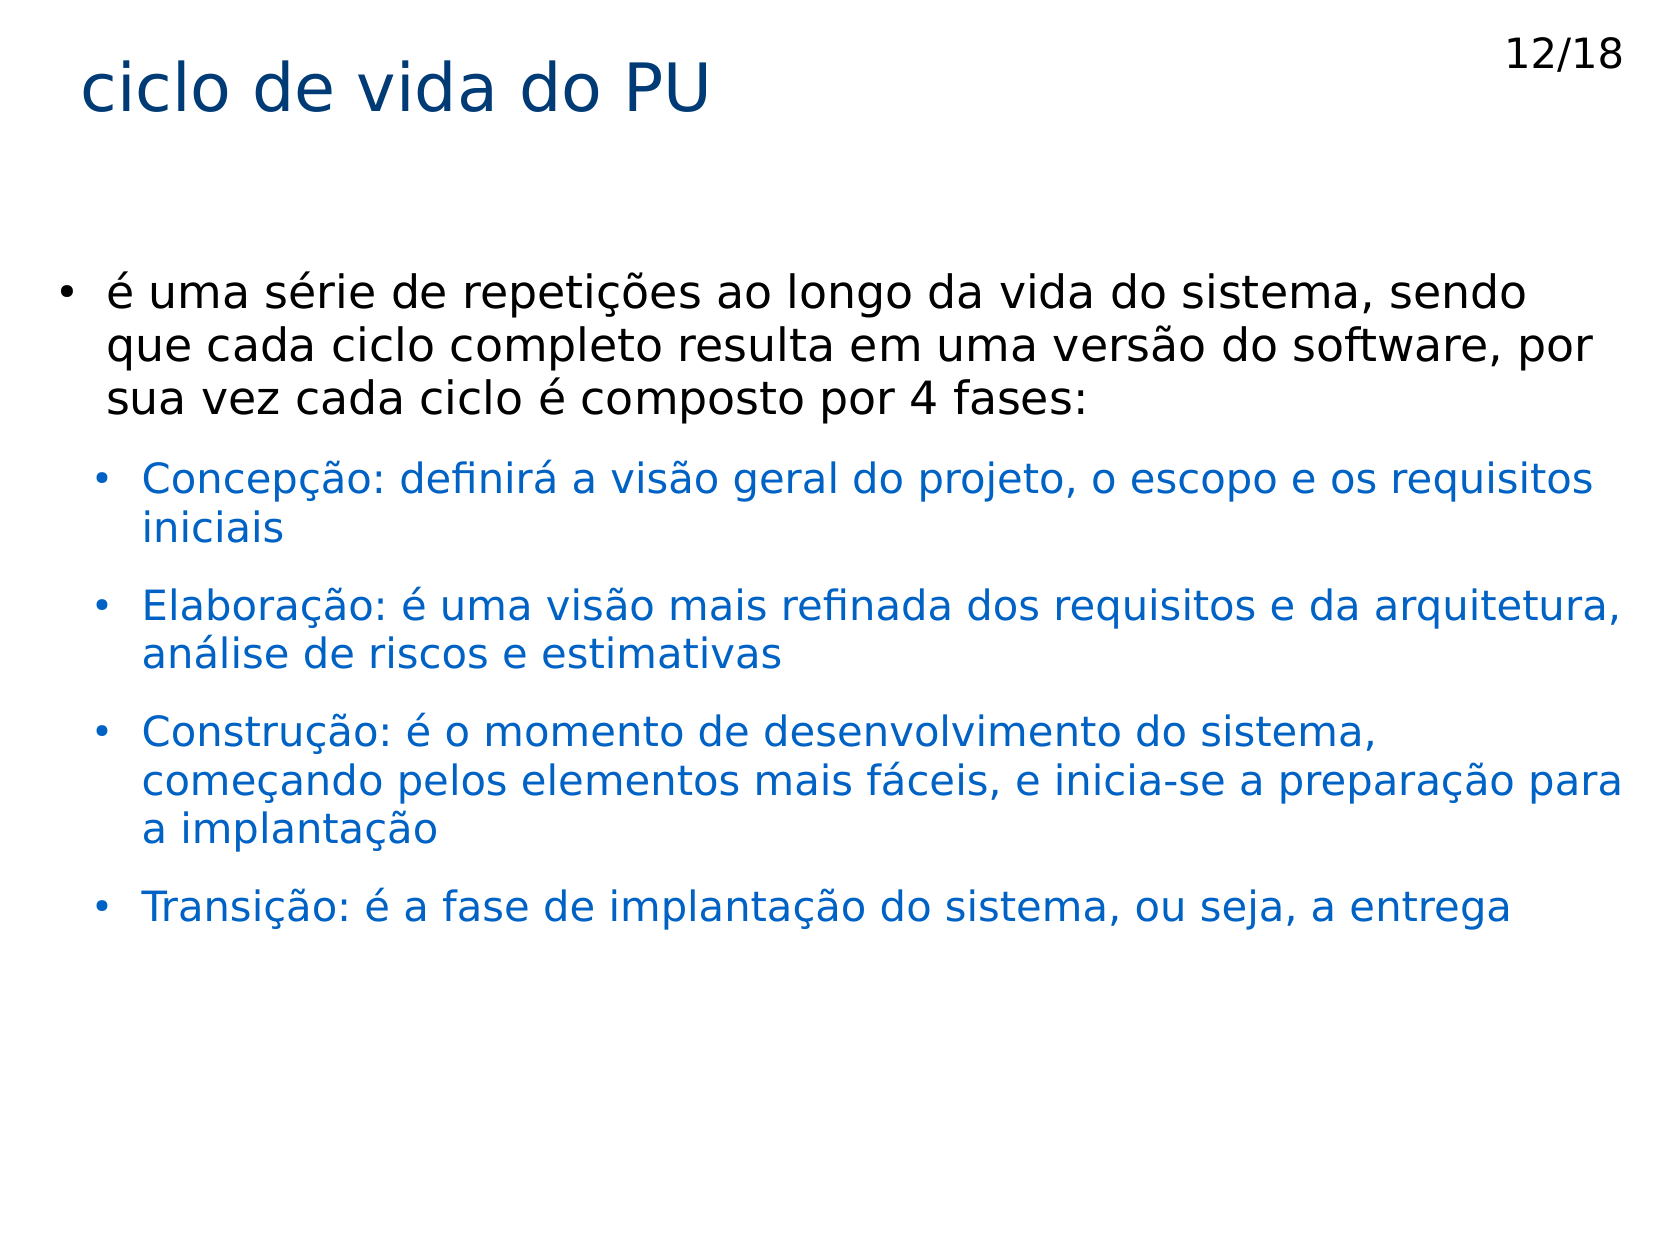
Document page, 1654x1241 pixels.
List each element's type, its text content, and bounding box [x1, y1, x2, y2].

title ciclo de vida do PU [59, 29, 1506, 148]
list é uma série de repetições ao longo da vida do sistema, sendo que cada ciclo completo resulta em uma versão do software, por sua vez cada ciclo é composto por 4 fases: Concepção: definirá a visão geral do projeto, o escopo e os requisitos iniciais Elaboração: é uma visão mais refinada dos requisitos e da arquitetura, análise de riscos e estimativas Construção: é o momento de desenvolvimento do sistema, começando pelos elementos mais fáceis, e inicia-se a preparação para a implantação Transição: é a fase de implantação do sistema, ou seja, a entrega [59, 265, 1625, 1211]
